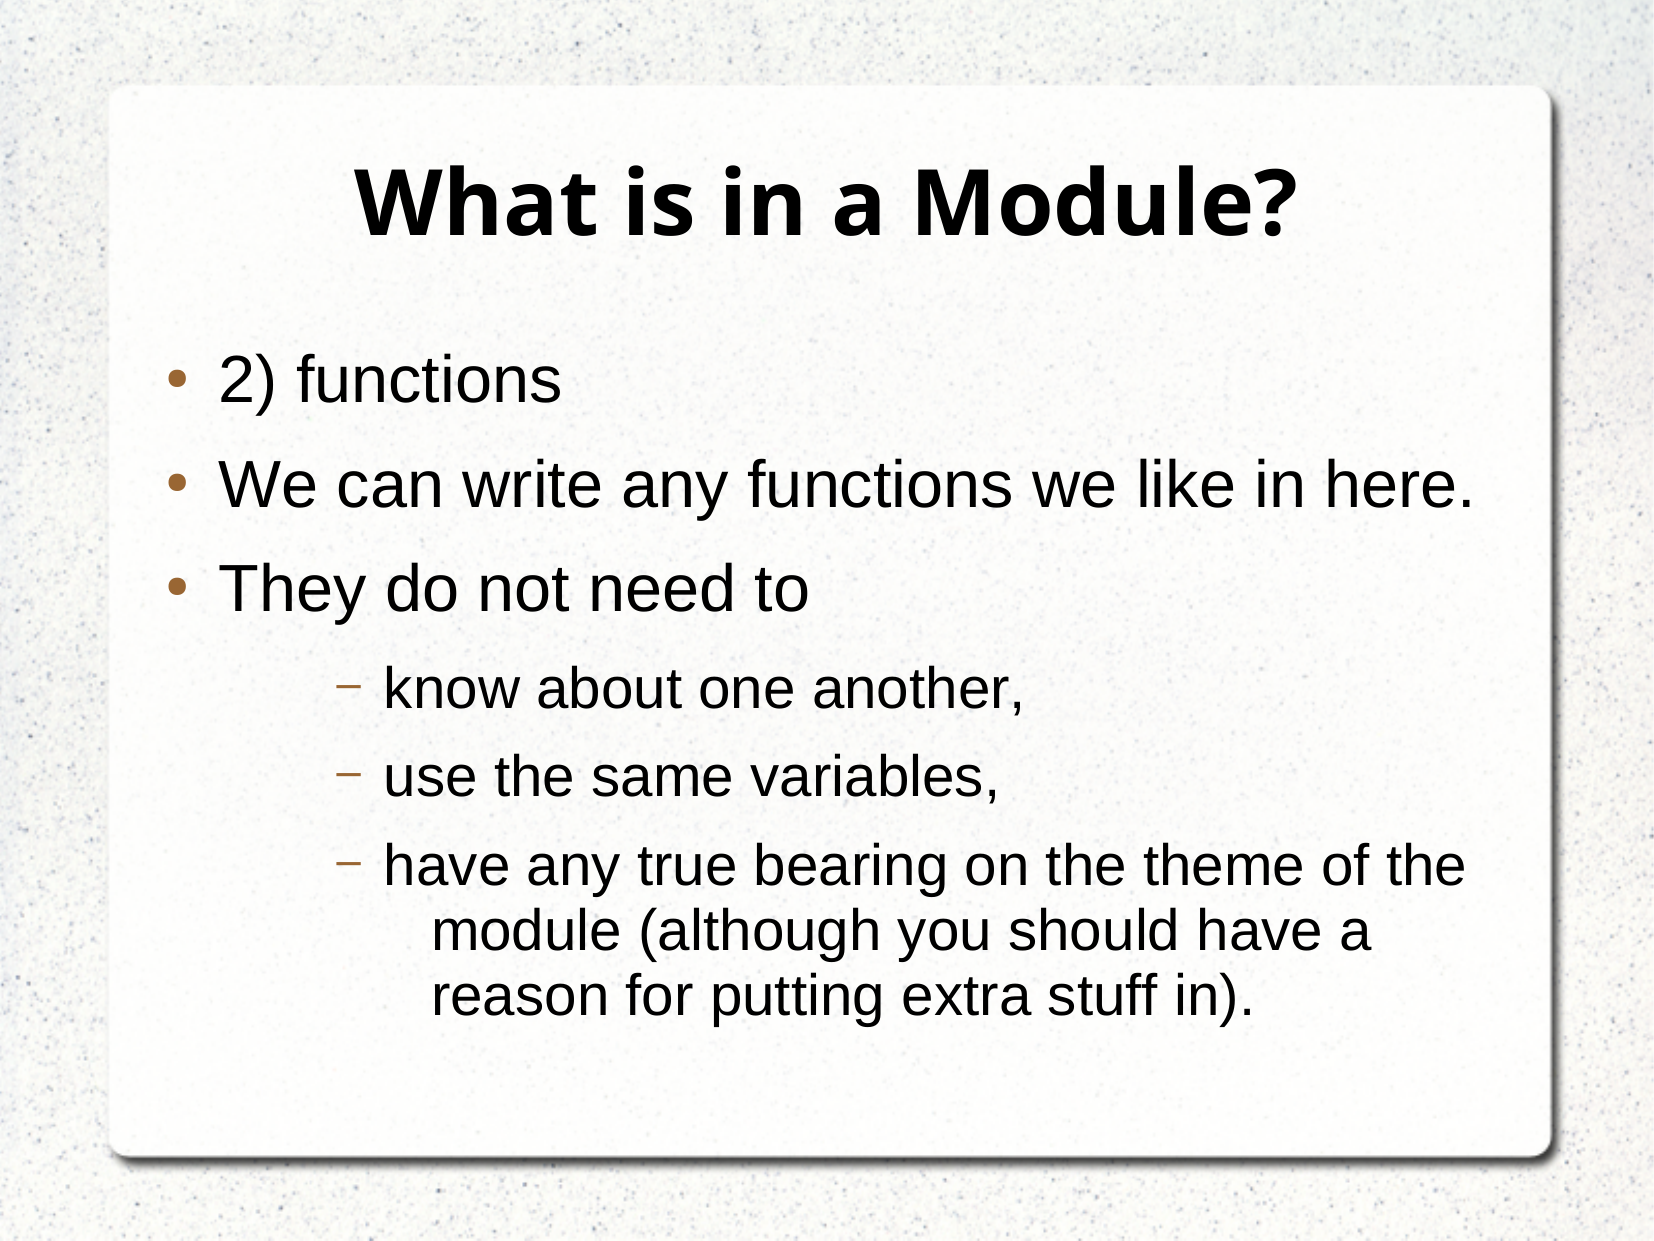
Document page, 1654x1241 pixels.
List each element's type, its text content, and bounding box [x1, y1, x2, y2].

picture [0, 0, 1654, 1241]
list 2) functions We can write any functions we like in here. They do not need to know about one another, use the same variables, have any true bearing on the theme of the module (although you should have a reason for putting extra stuff in). [147, 342, 1506, 1028]
title What is in a Module? [118, 96, 1536, 304]
